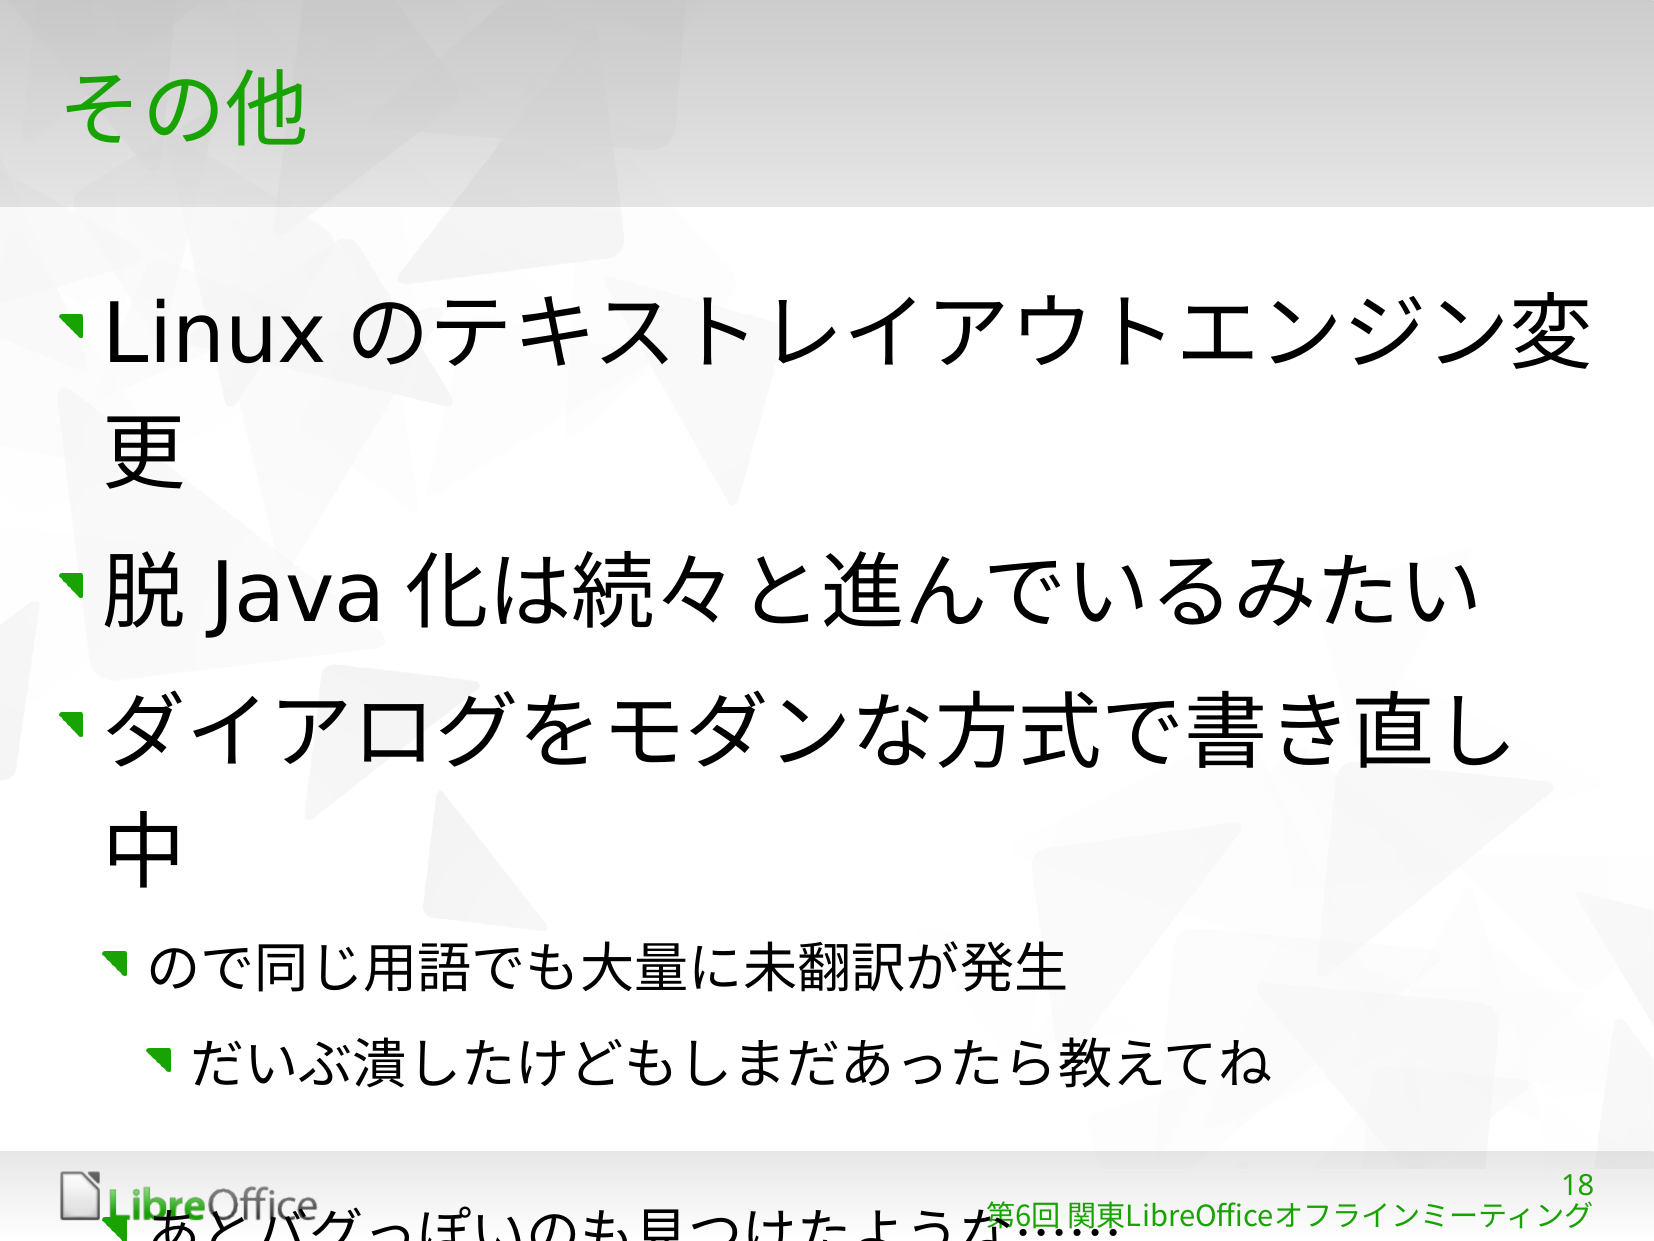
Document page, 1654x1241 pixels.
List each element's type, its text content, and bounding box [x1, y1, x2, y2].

picture [41, 1152, 337, 1241]
title その他 [59, 29, 1595, 178]
picture [169, 1229, 179, 1240]
picture [158, 1233, 166, 1240]
picture [178, 1230, 191, 1240]
picture [915, 548, 1654, 1169]
picture [0, 0, 783, 931]
list Linuxのテキストレイアウトエンジン変更 脱Java化は続々と進んでいるみたい ダイアログをモダンな方式で書き直し中 ので同じ用語でも大量に未翻訳が発生 だいぶ潰したけどもしまだあったら教えてね あとバグっぽいのも見つけたような…… 忙しかったのであとまわしにしたのが悔やまれる 翻訳が進んだ奴なので多分RC1 見つけたら報告します みんなも見てね [59, 265, 1595, 1149]
